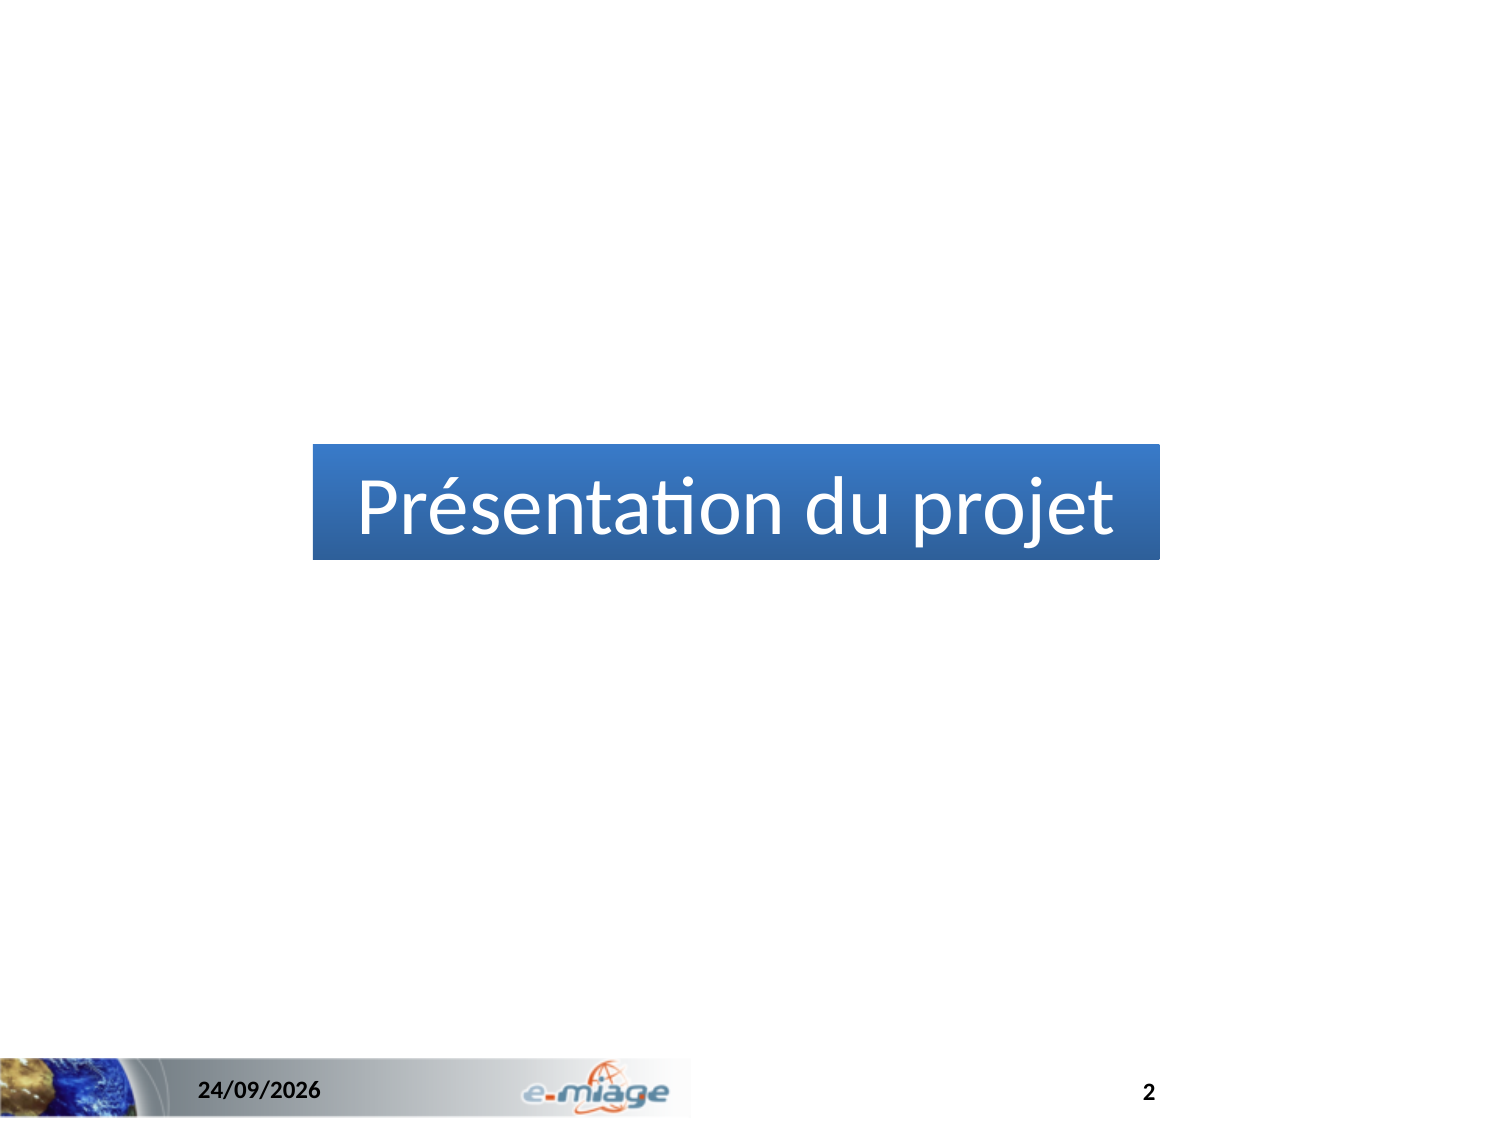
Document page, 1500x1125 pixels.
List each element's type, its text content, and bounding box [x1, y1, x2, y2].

text_box Présentation du projet [312, 444, 1160, 560]
picture [0, 1058, 691, 1118]
